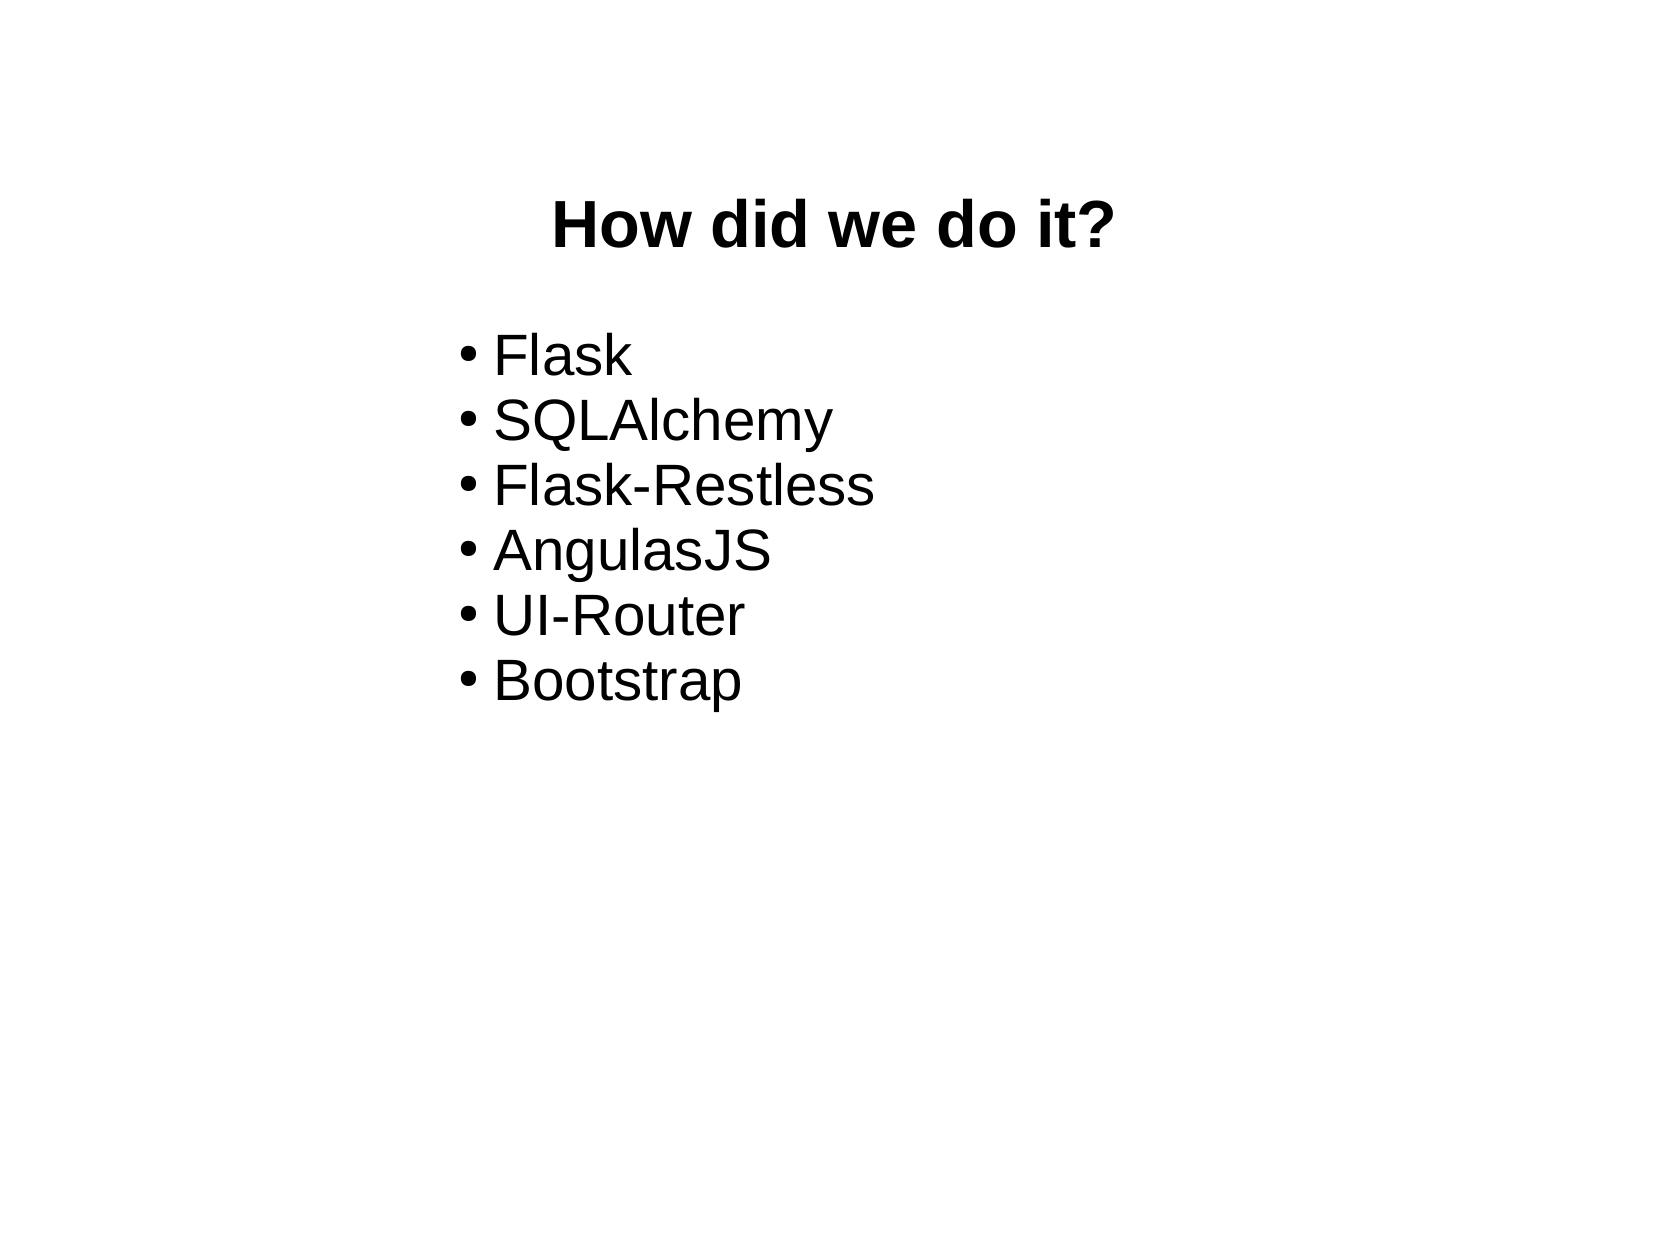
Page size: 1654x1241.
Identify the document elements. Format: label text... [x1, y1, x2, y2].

text_box How did we do it? Flask SQLAlchemy Flask-Restless AngulasJS UI-Router Bootstrap [124, 105, 1546, 1126]
